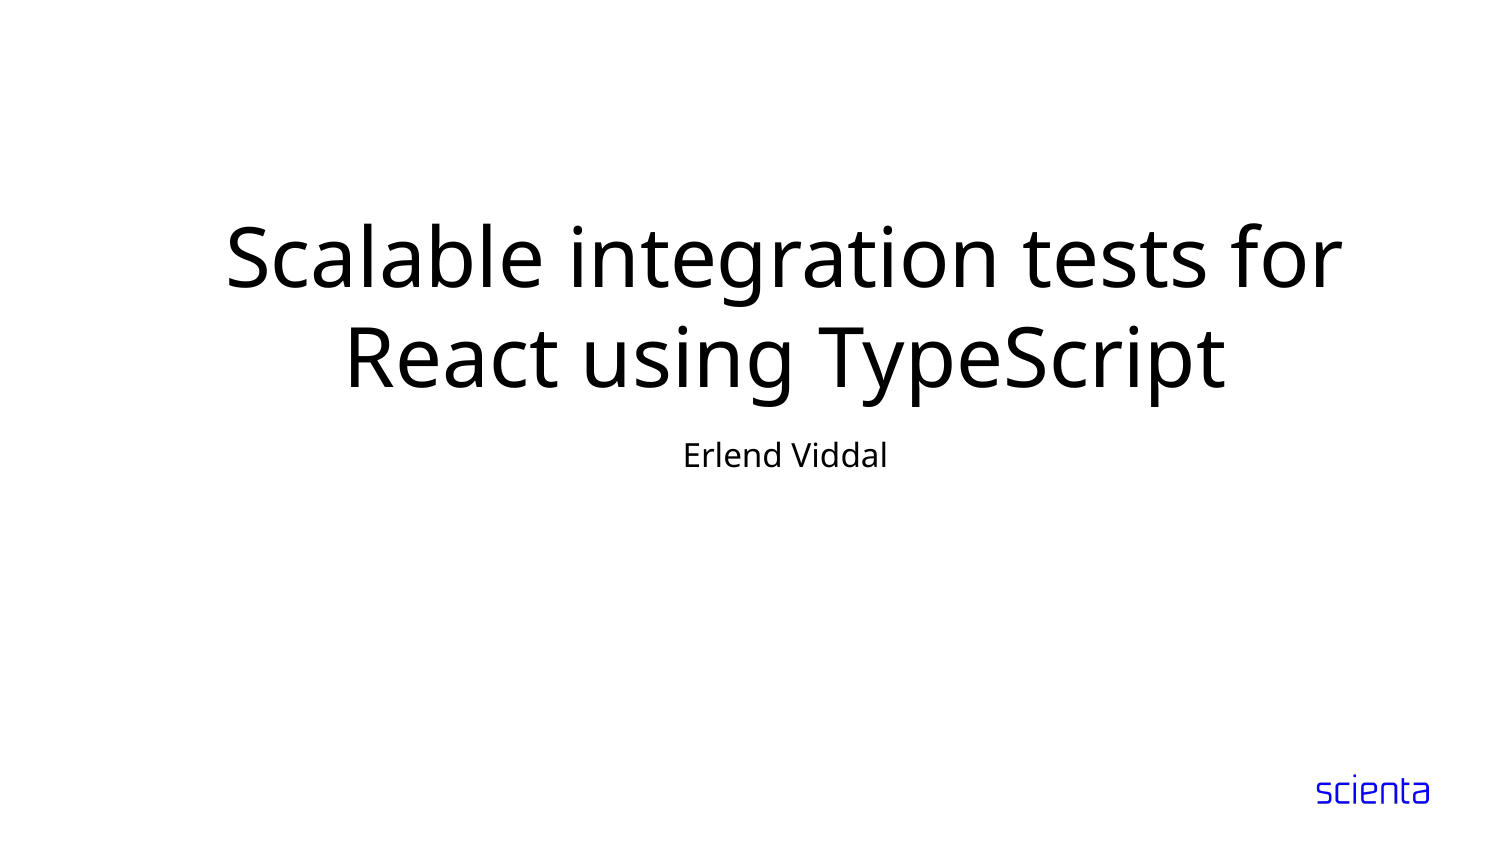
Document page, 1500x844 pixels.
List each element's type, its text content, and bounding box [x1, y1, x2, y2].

list Scalable integration tests for React using TypeScript Erlend Viddal [75, 196, 1425, 754]
picture [1313, 771, 1432, 806]
